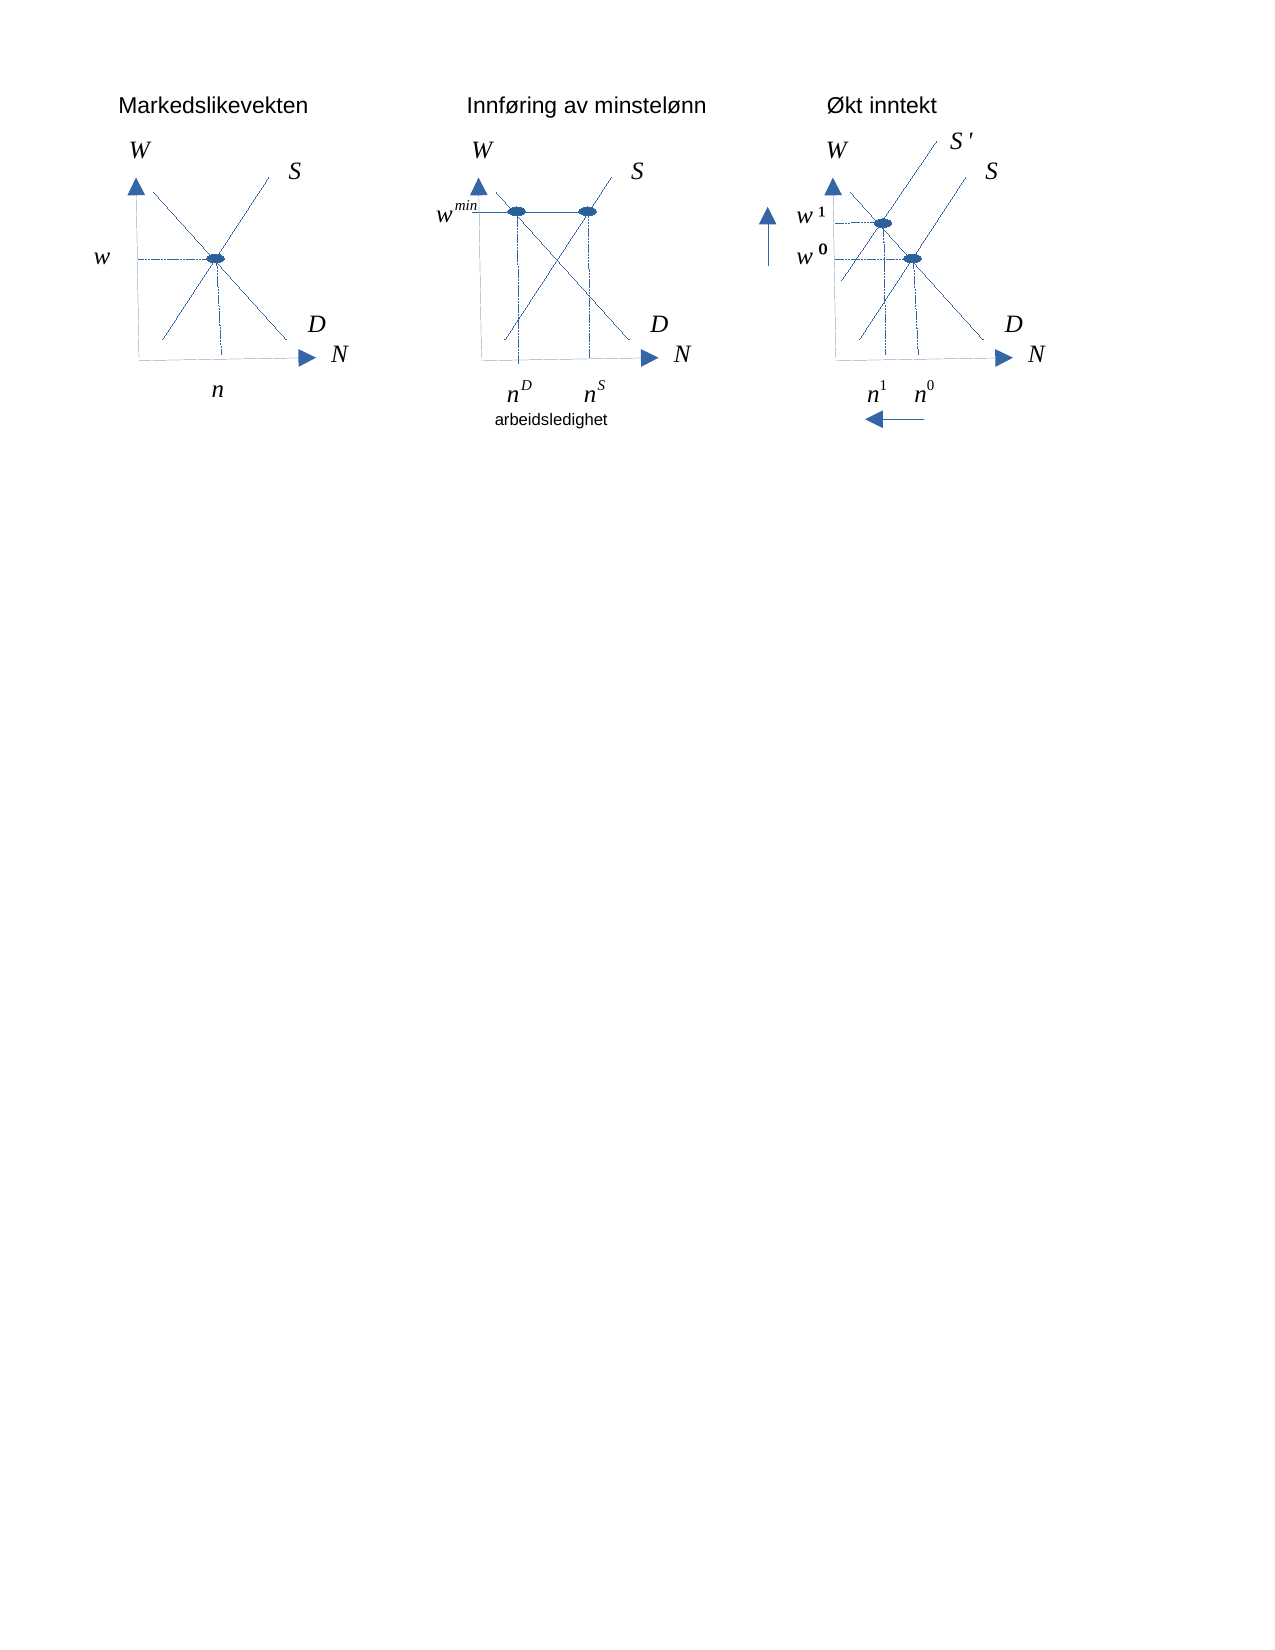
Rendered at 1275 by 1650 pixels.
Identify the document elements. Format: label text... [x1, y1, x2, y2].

chart [790, 201, 832, 230]
chart [642, 310, 676, 339]
chart [790, 243, 833, 272]
chart [122, 136, 159, 165]
chart [665, 340, 699, 369]
text_box [874, 218, 892, 228]
chart [87, 243, 118, 272]
chart [996, 310, 1030, 339]
chart [979, 157, 1006, 186]
text_box [903, 254, 922, 263]
chart [429, 196, 484, 228]
text_box [206, 254, 225, 263]
text_box [578, 206, 597, 216]
chart [908, 376, 942, 408]
text_box Økt inntekt [812, 85, 953, 127]
text_box Markedslikevekten [103, 85, 324, 127]
chart [577, 375, 612, 402]
text_box arbeidsledighet [480, 402, 624, 443]
chart [624, 157, 652, 186]
chart [819, 137, 856, 165]
text_box [507, 206, 526, 216]
chart [323, 340, 356, 369]
chart [300, 310, 333, 339]
chart [500, 375, 539, 402]
chart [943, 127, 980, 156]
chart [205, 375, 231, 404]
chart [1020, 340, 1053, 369]
chart [860, 376, 894, 408]
text_box Innføring av minstelønn [451, 85, 722, 127]
chart [465, 137, 502, 165]
chart [282, 157, 309, 186]
